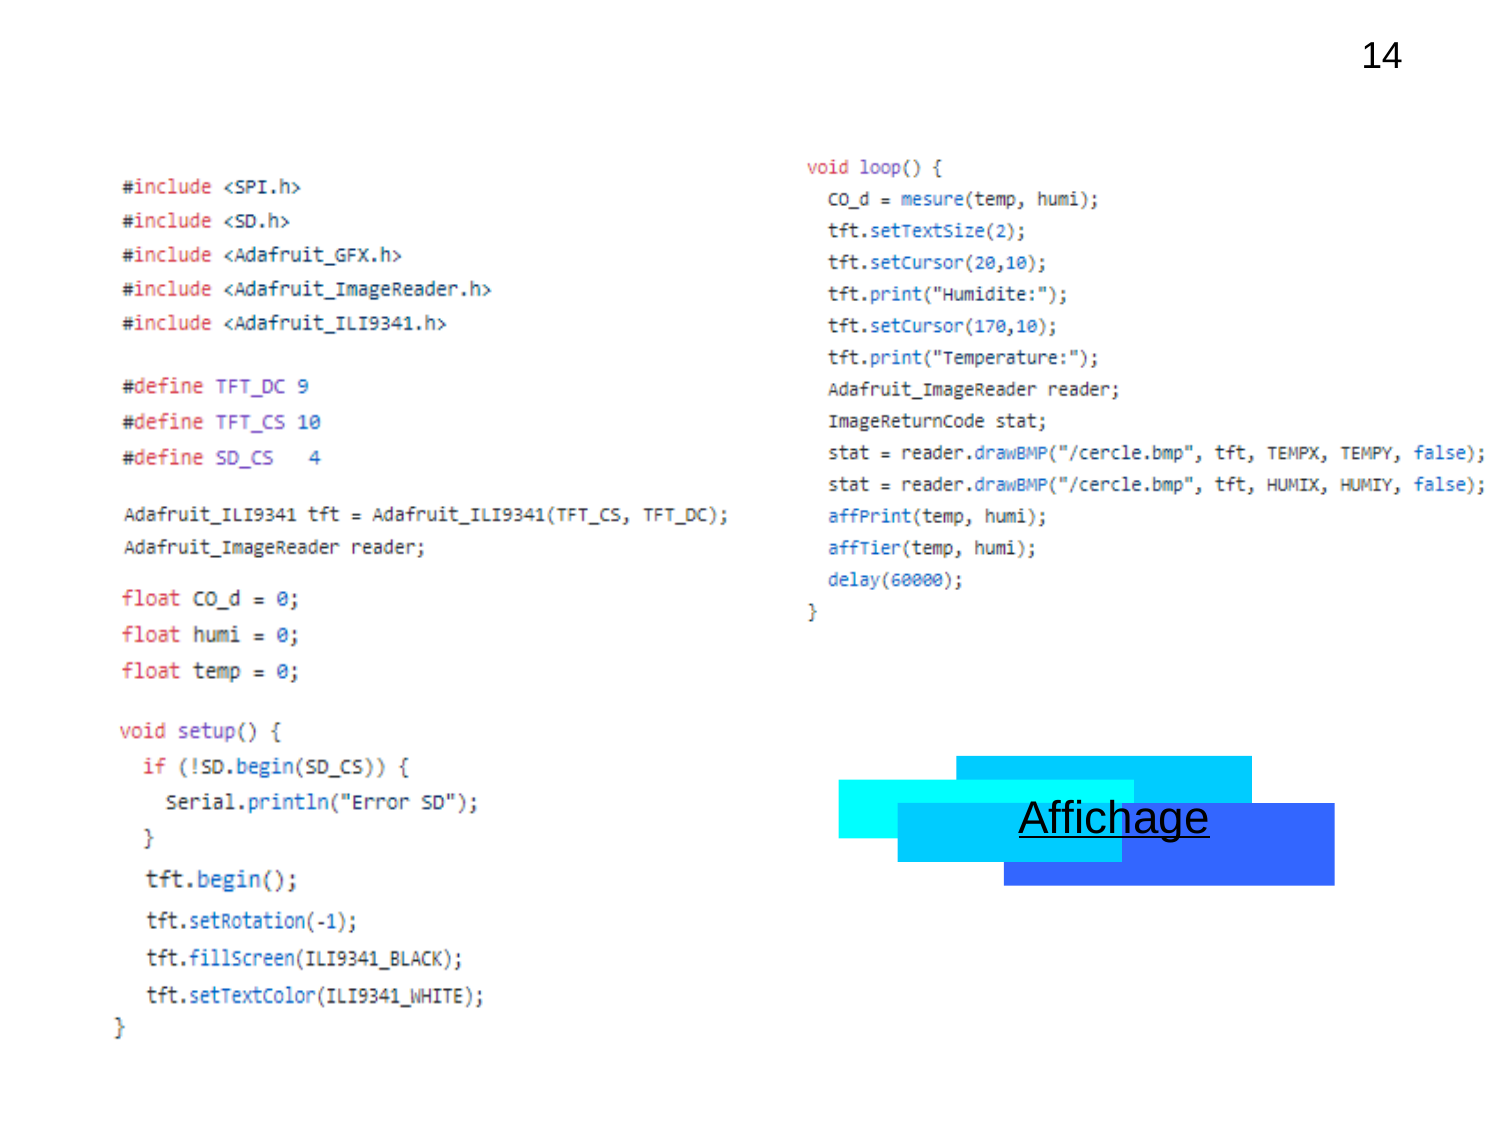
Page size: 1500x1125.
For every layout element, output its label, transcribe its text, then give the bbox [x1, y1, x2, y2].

picture [118, 496, 741, 567]
picture [117, 578, 314, 697]
picture [112, 366, 340, 485]
text_box 14 [1346, 23, 1453, 84]
picture [117, 713, 491, 1016]
picture [106, 1001, 138, 1052]
text_box [838, 755, 1335, 886]
text_box Affichage [1003, 779, 1229, 851]
picture [803, 153, 1500, 627]
picture [118, 177, 507, 355]
